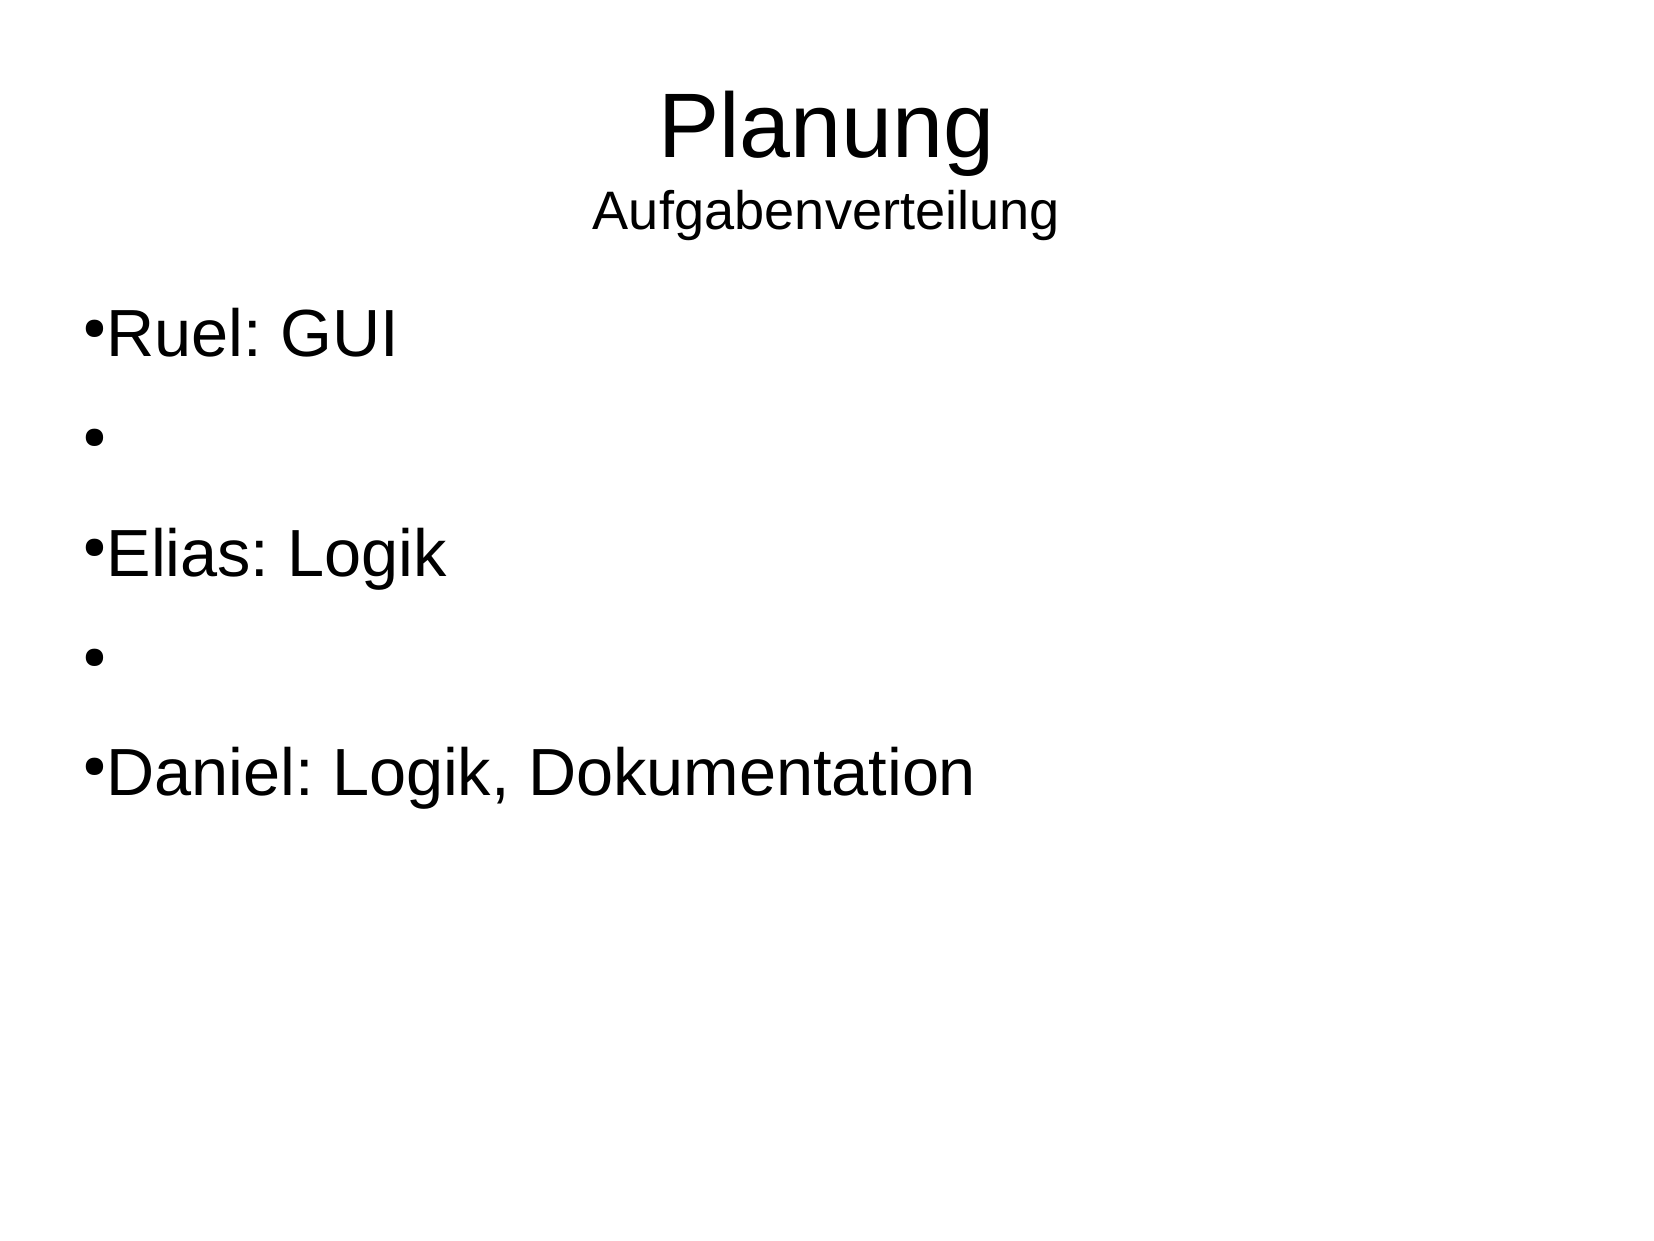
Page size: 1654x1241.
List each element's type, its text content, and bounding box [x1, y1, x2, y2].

list Ruel: GUI Elias: Logik Daniel: Logik, Dokumentation [82, 290, 1571, 1010]
title Planung Aufgabenverteilung [82, 49, 1571, 257]
